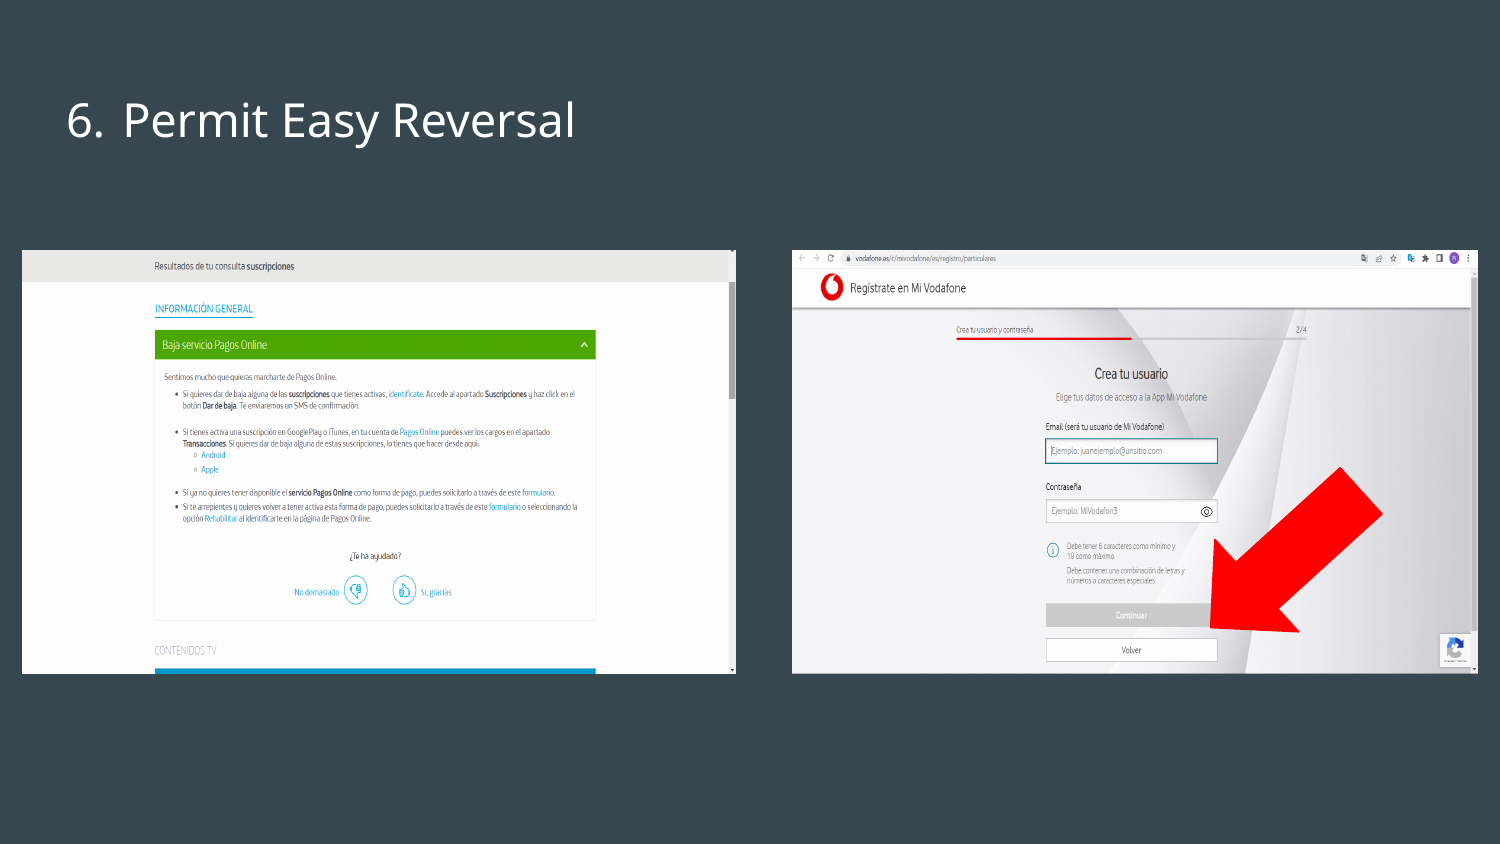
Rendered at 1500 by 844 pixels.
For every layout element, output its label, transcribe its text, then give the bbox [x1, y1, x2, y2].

title 6. Permit Easy Reversal [51, 72, 1449, 167]
picture [22, 250, 736, 674]
text_box [1210, 467, 1383, 632]
picture [792, 250, 1478, 674]
